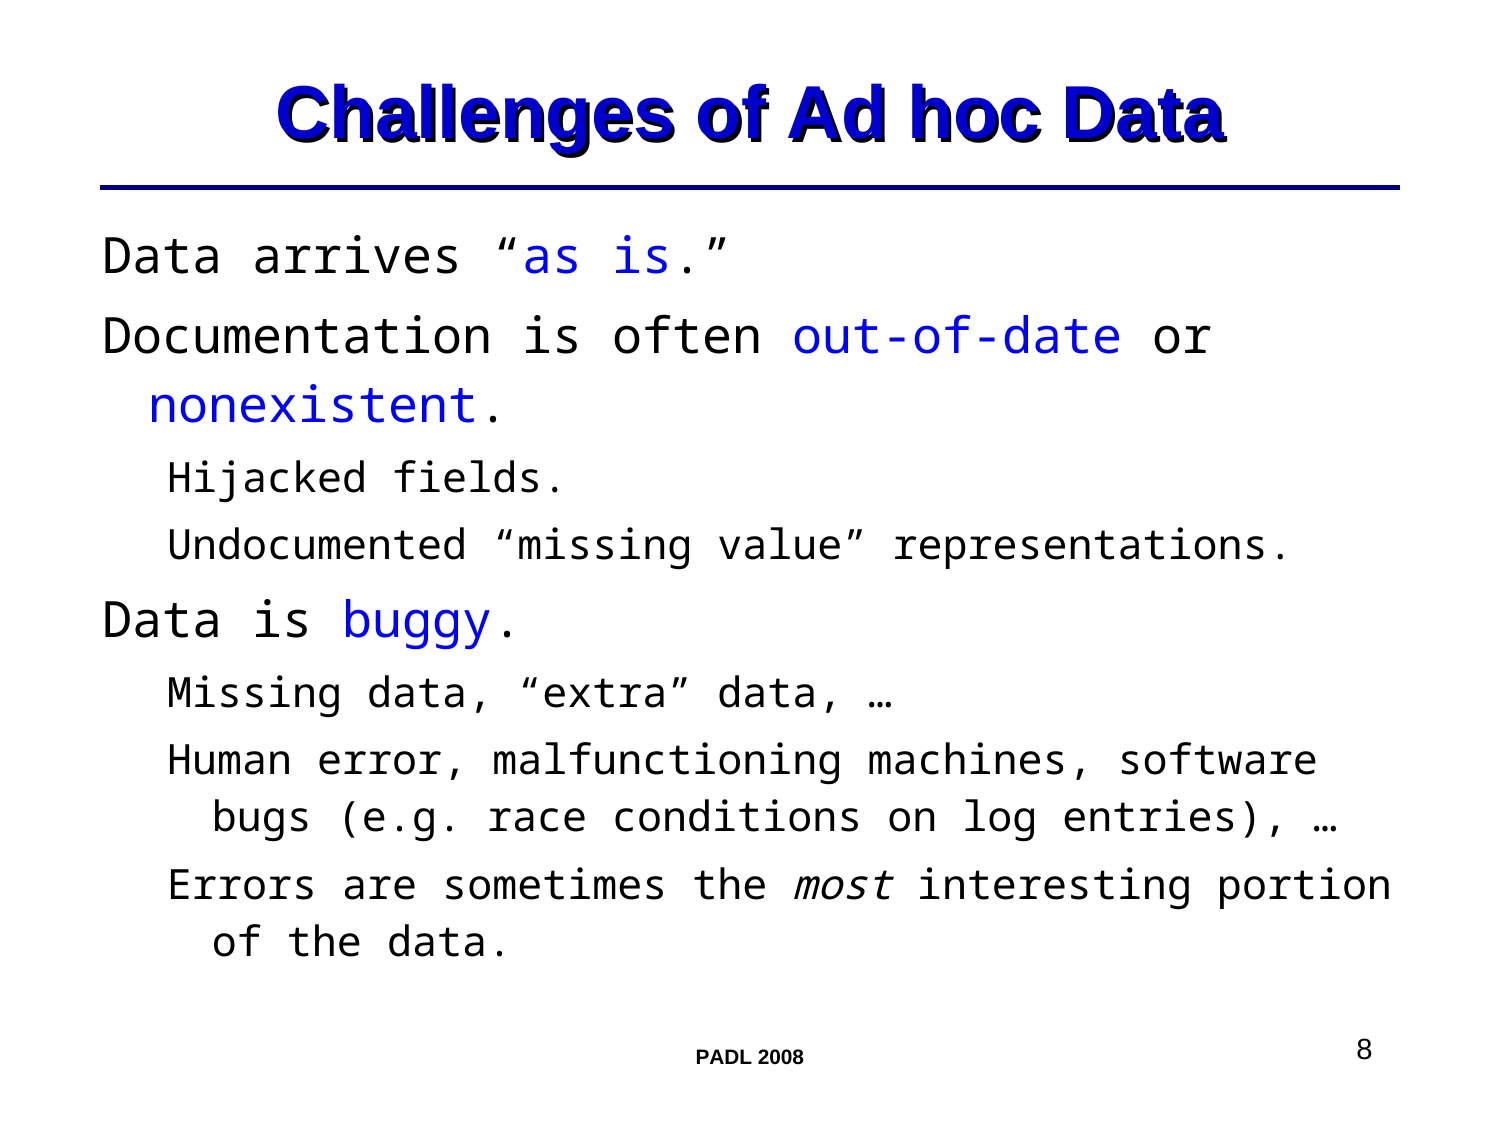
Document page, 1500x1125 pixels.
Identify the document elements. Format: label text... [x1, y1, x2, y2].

title Challenges of Ad hoc Data [99, 63, 1401, 163]
list Data arrives “as is.” Documentation is often out-of-date or nonexistent. Hijacked fields. Undocumented “missing value” representations. Data is buggy. Missing data, “extra” data, … Human error, malfunctioning machines, software bugs (e.g. race conditions on log entries), … Errors are sometimes the most interesting portion of the data. [87, 212, 1438, 1013]
